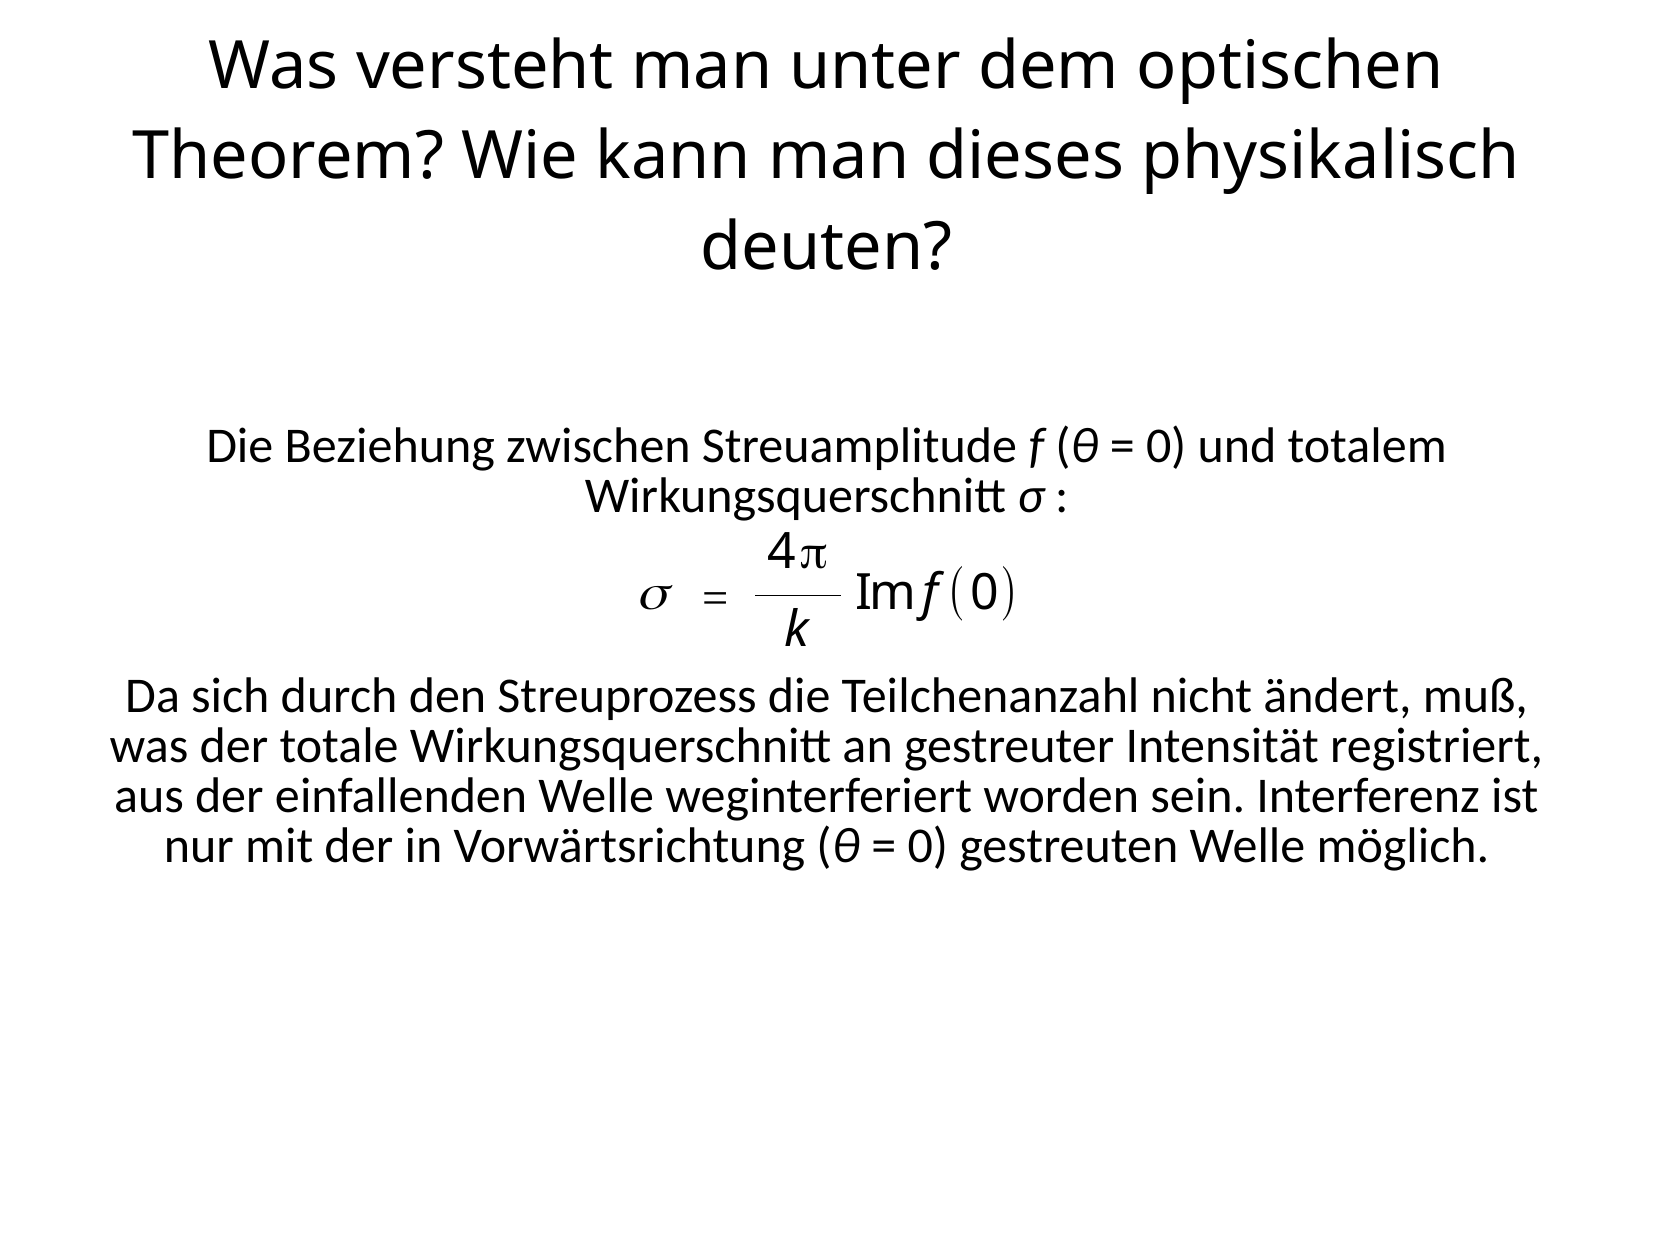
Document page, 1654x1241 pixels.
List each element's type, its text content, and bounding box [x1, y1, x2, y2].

title Was versteht man unter dem optischen Theorem? Wie kann man dieses physikalisch deuten? [82, 49, 1571, 257]
chart [630, 521, 1024, 660]
subtitle Die Beziehung zwischen Streuamplitude f (θ = 0) und totalem Wirkungsquerschnitt σ : Da sich durch den Streuprozess die Teilchenanzahl nicht ändert, muß, was der totale Wirkungsquerschnitt an gestreuter Intensität registriert, aus der einfallenden Welle weginterferiert worden sein. Interferenz ist nur mit der in Vorwärtsrichtung (θ = 0) gestreuten Welle möglich. [82, 290, 1571, 1010]
